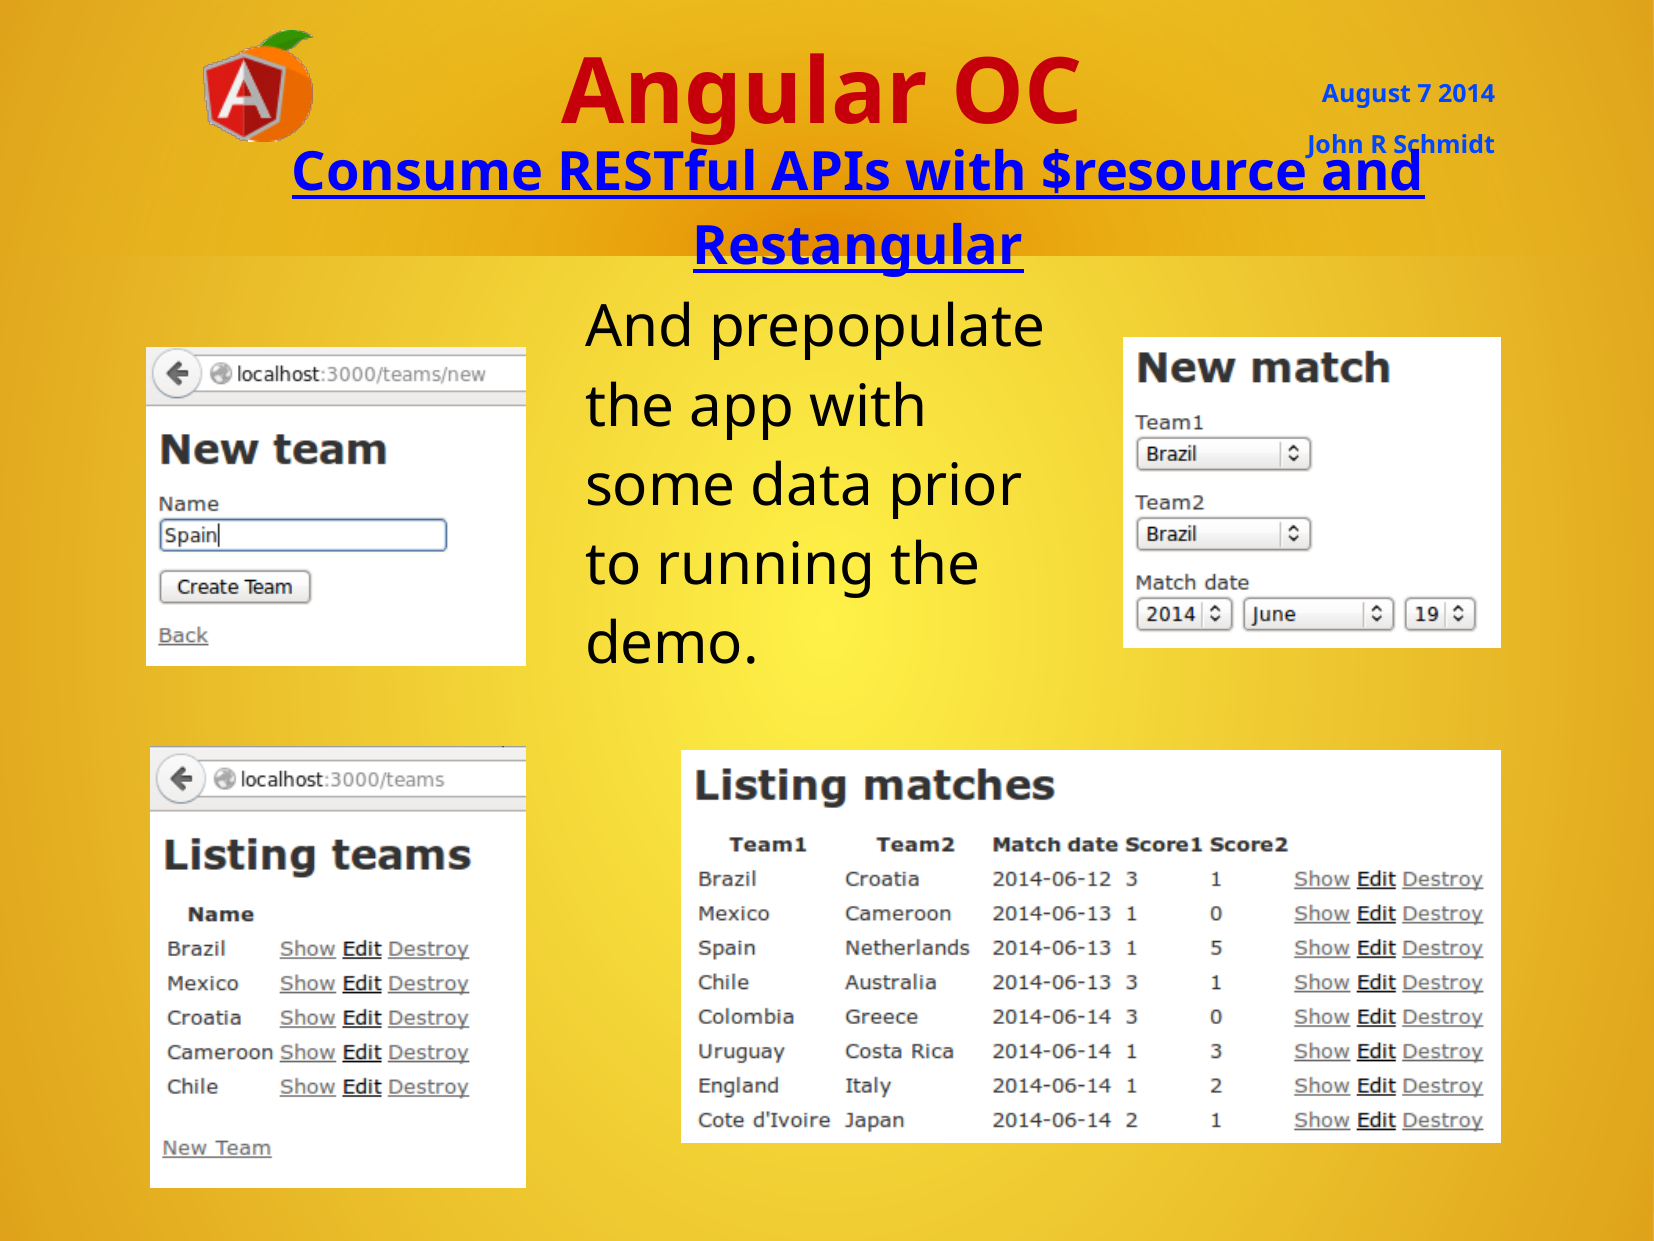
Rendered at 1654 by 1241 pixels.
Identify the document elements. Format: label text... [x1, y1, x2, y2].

picture [146, 347, 526, 666]
text_box Consume RESTful APIs with $resource and Restangular [150, 175, 1567, 239]
picture [1123, 337, 1501, 648]
subtitle And prepopulate the app with some data prior to running the demo. [585, 347, 1081, 619]
picture [681, 750, 1501, 1143]
text_box August 7 2014 John R Schmidt [1260, 51, 1510, 172]
title Angular OC [560, 34, 1086, 142]
picture [202, 30, 316, 142]
picture [150, 746, 526, 1188]
